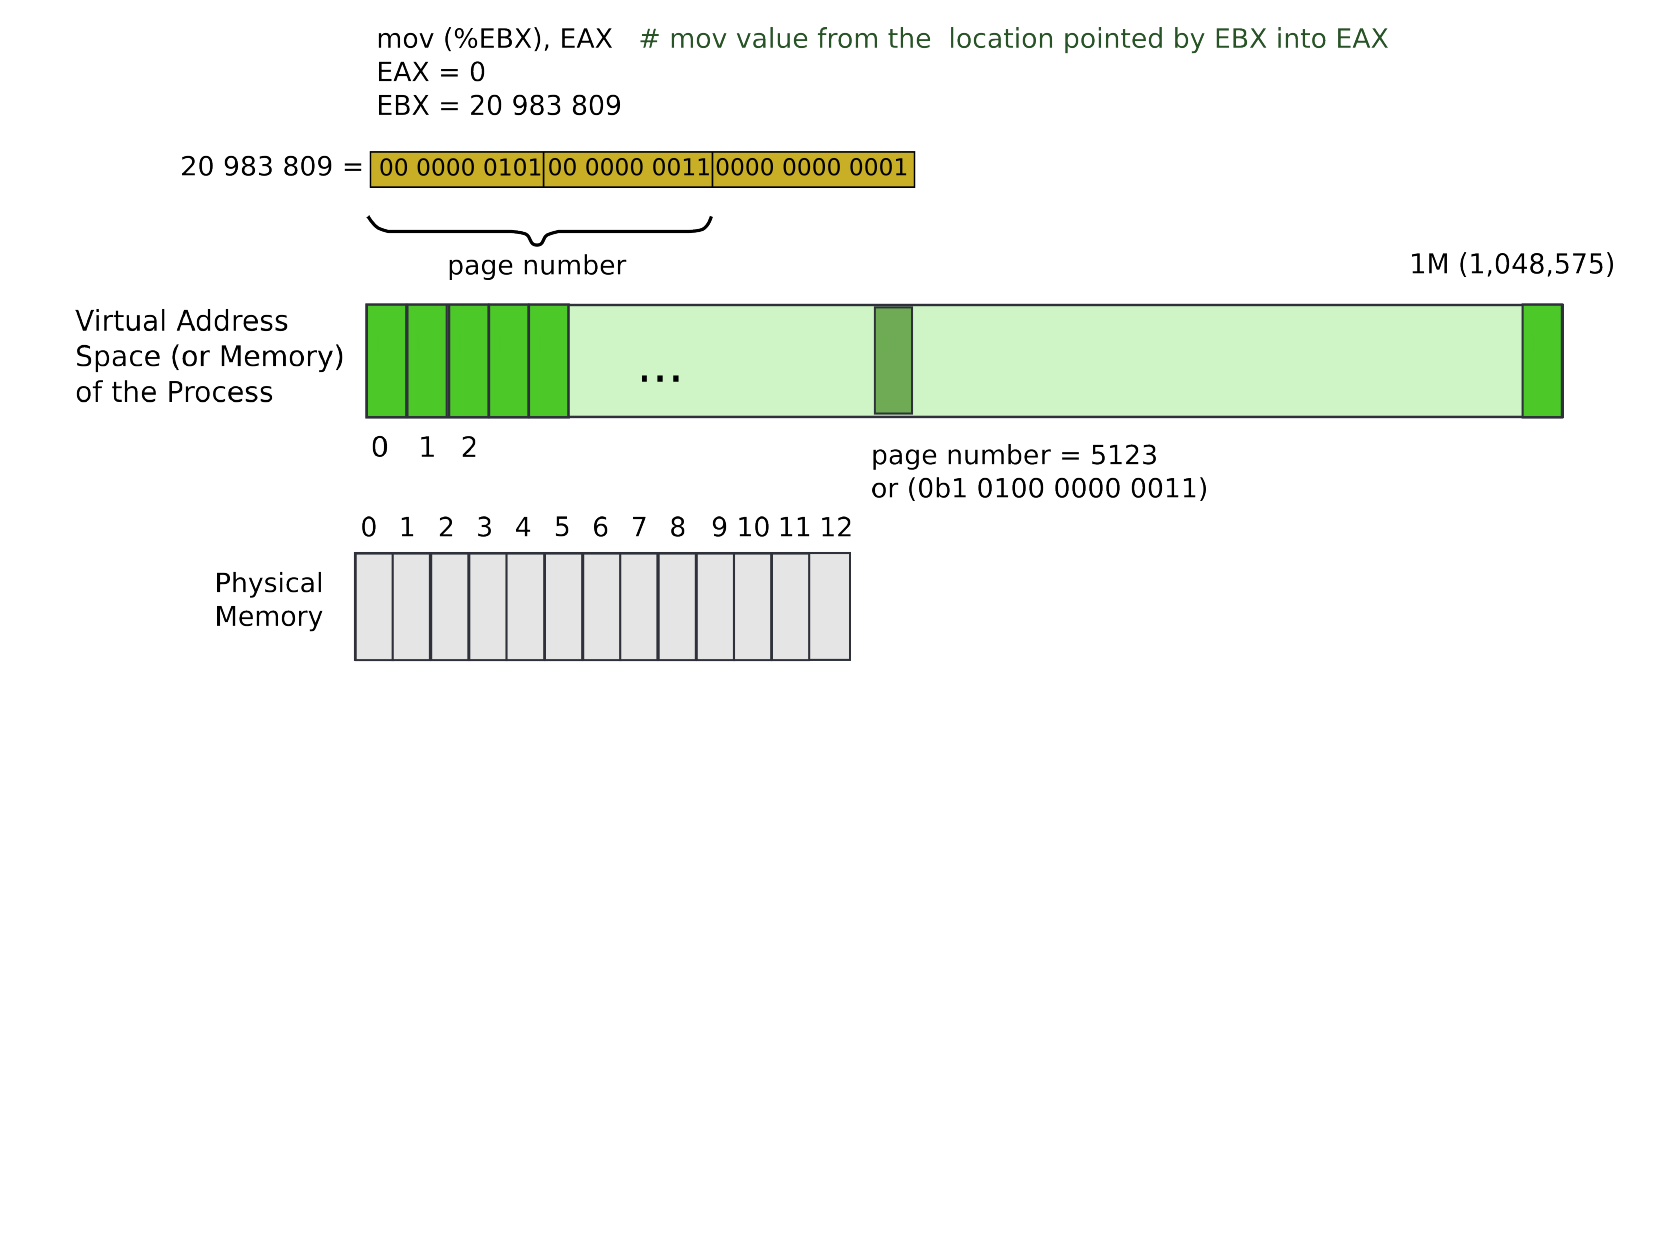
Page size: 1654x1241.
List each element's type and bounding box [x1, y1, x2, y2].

picture [182, 27, 1388, 188]
picture [366, 215, 713, 280]
picture [75, 298, 1564, 501]
picture [1412, 252, 1613, 277]
picture [217, 516, 851, 666]
